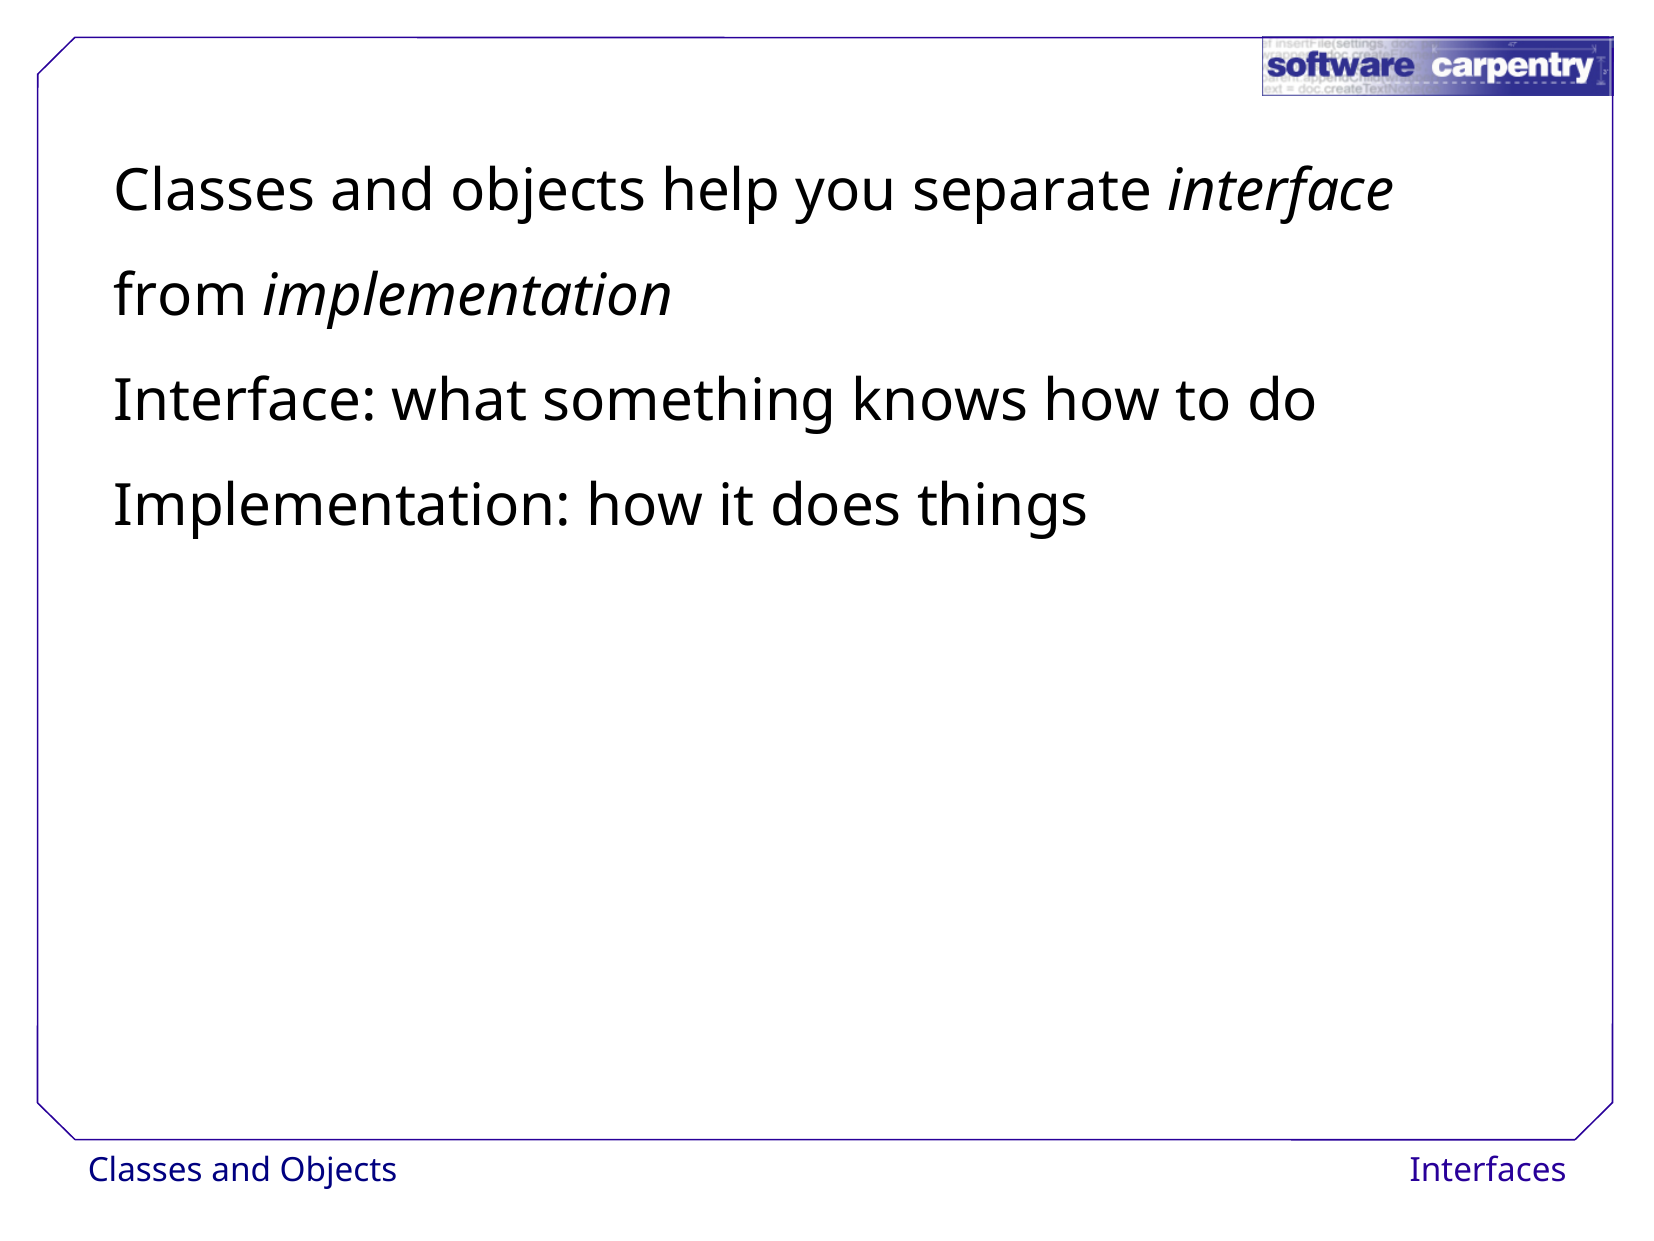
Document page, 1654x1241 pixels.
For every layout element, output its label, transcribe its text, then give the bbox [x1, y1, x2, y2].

picture [1262, 36, 1614, 96]
text_box Classes and objects help you separate interface from implementation Interface: what something knows how to do Implementation: how it does things [99, 109, 1517, 545]
